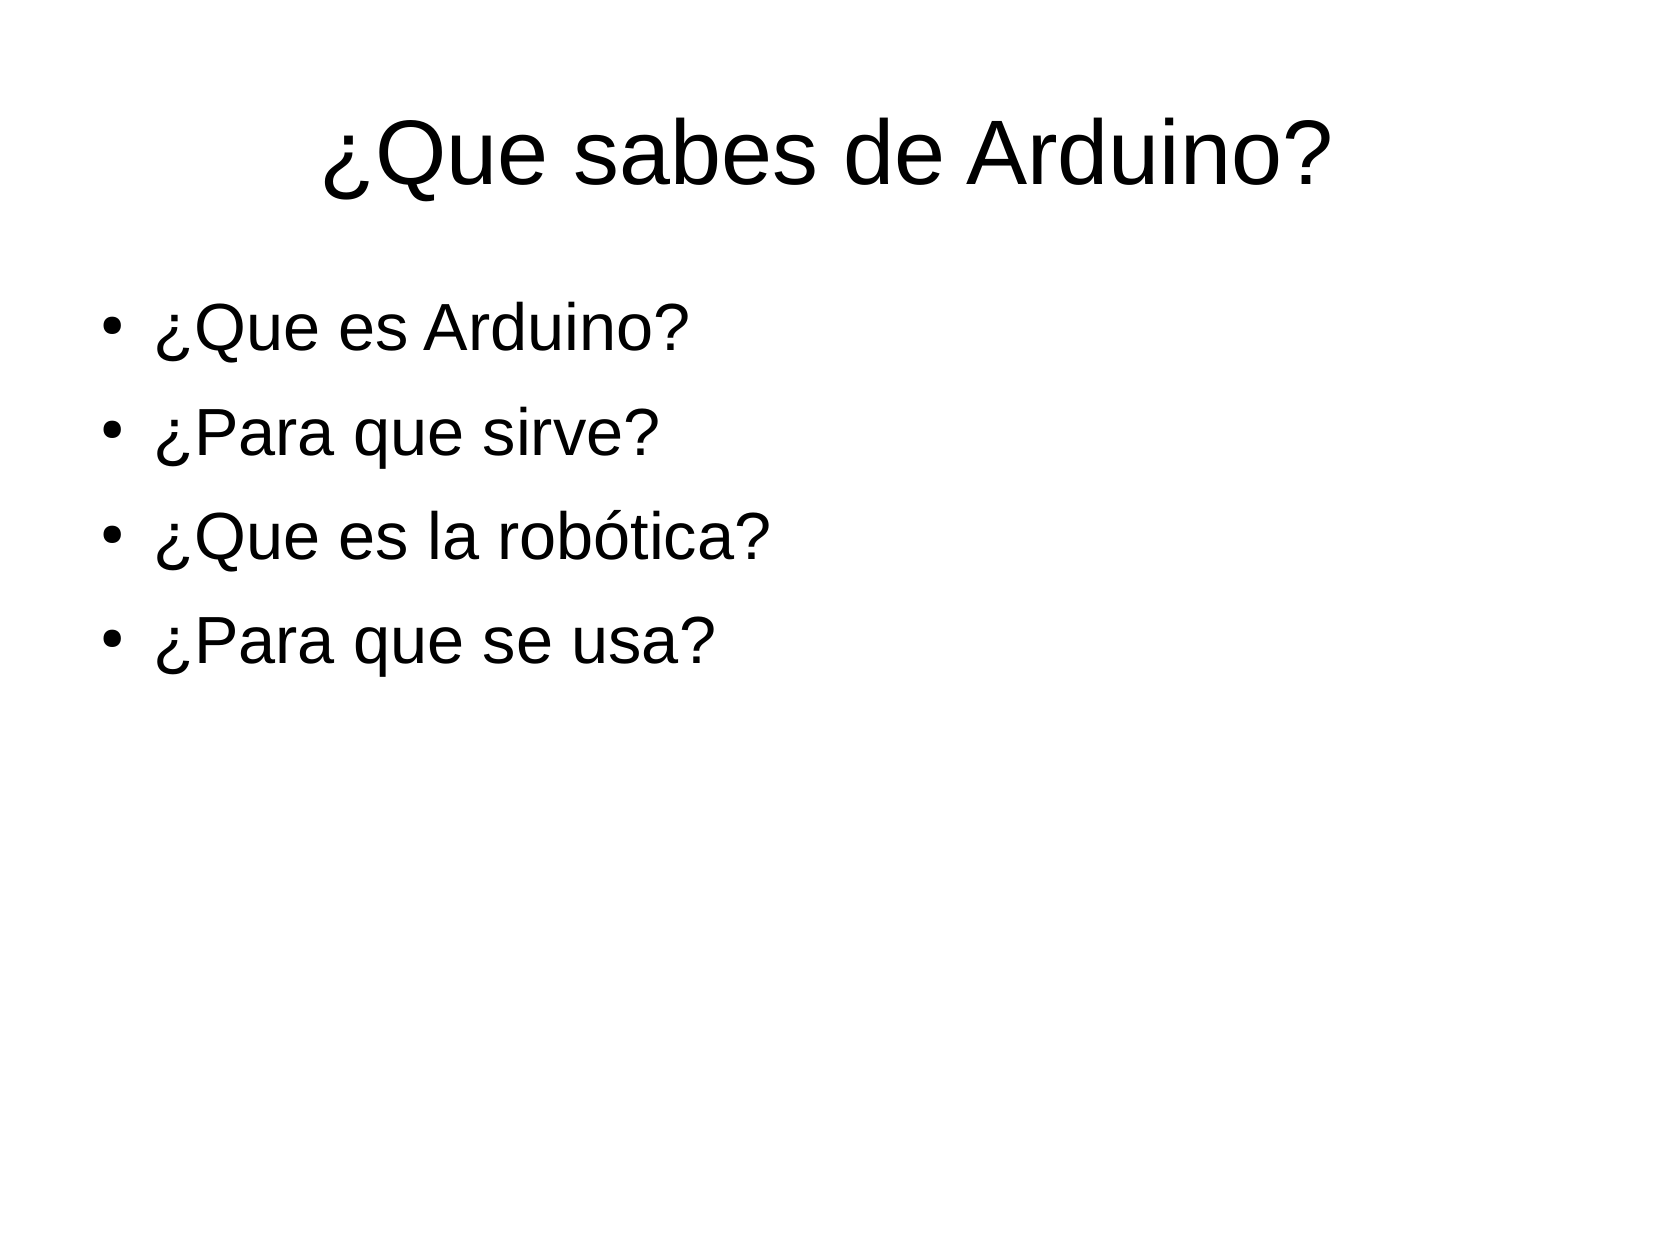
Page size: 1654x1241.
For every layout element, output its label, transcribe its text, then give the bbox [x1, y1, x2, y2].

title ¿Que sabes de Arduino? [82, 49, 1571, 257]
list ¿Que es Arduino? ¿Para que sirve? ¿Que es la robótica? ¿Para que se usa? [82, 290, 1571, 1010]
